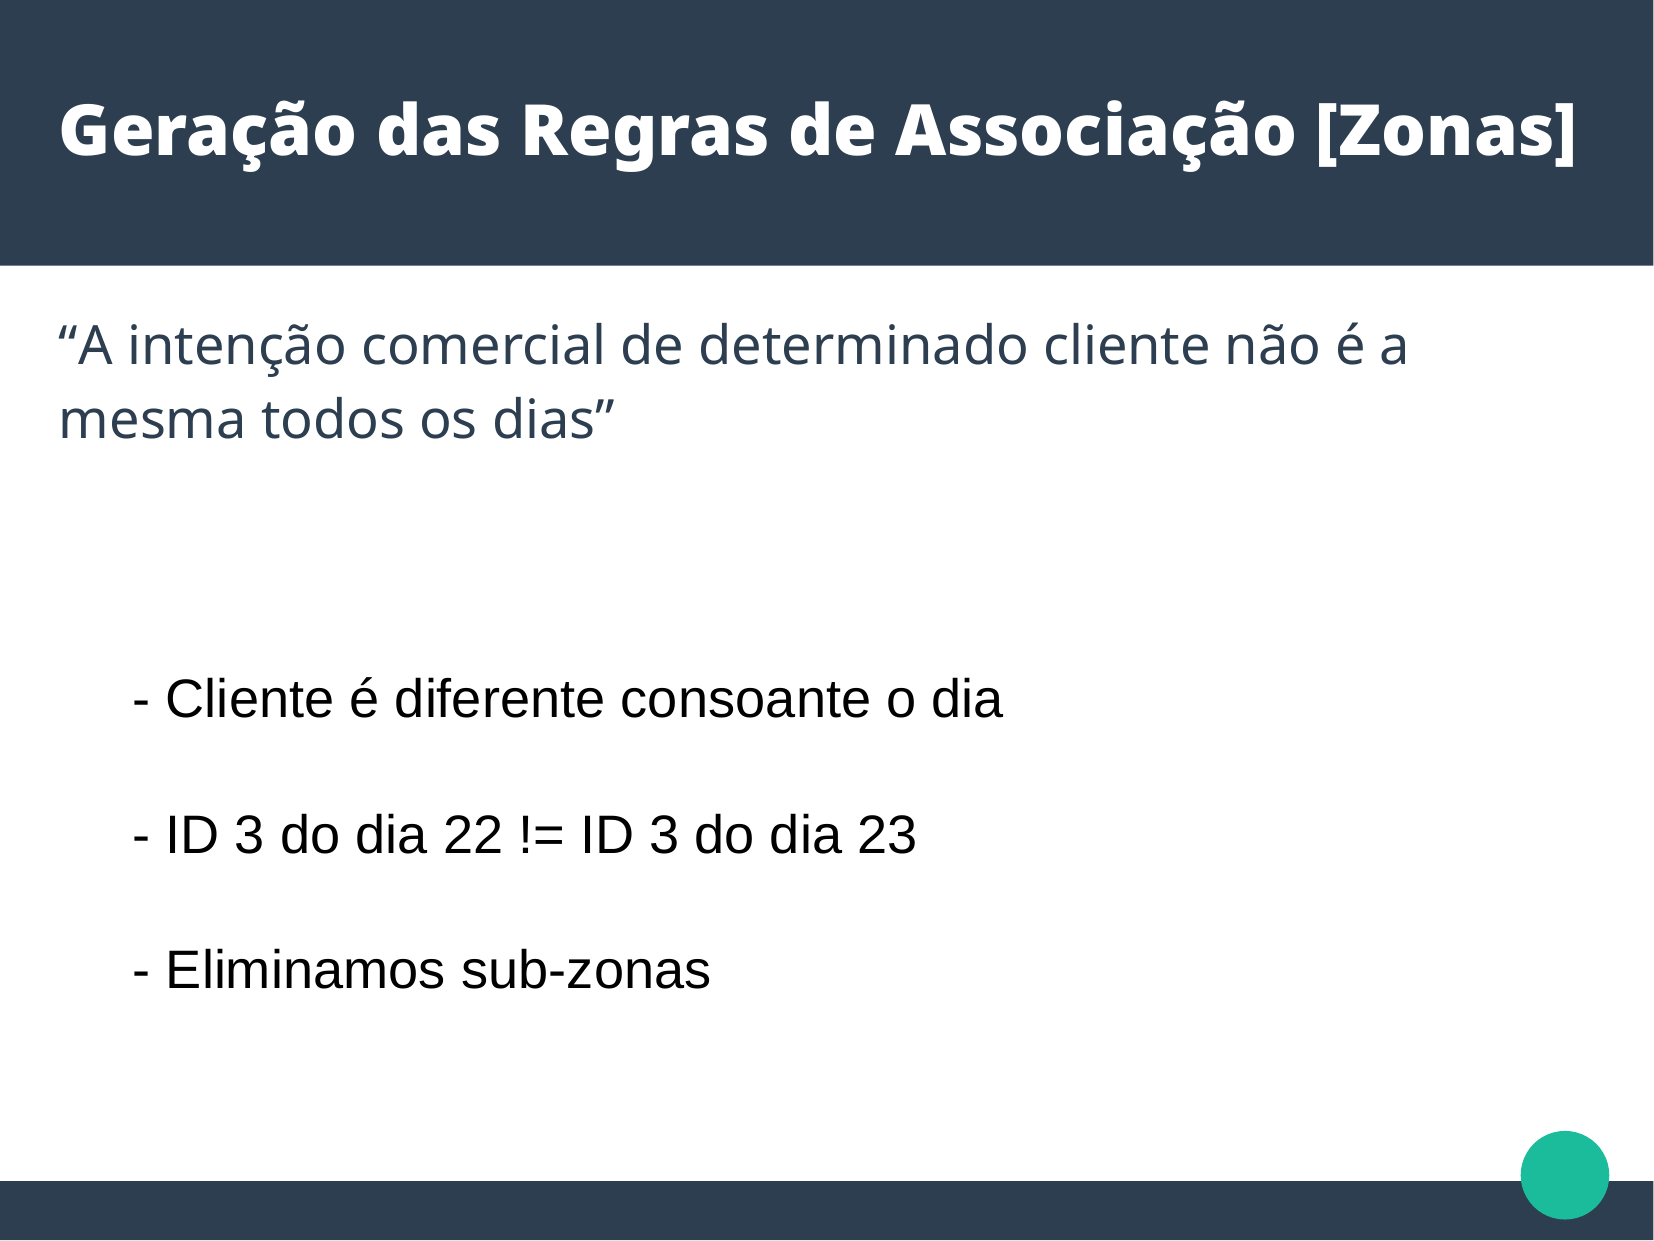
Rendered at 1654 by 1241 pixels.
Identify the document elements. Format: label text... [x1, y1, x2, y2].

title Geração das Regras de Associação [Zonas] [59, 45, 1595, 211]
subtitle “A intenção comercial de determinado cliente não é a mesma todos os dias” [59, 324, 1595, 709]
text_box - Cliente é diferente consoante o dia - ID 3 do dia 22 != ID 3 do dia 23 - Eliminamos sub-zonas [118, 661, 1548, 1009]
